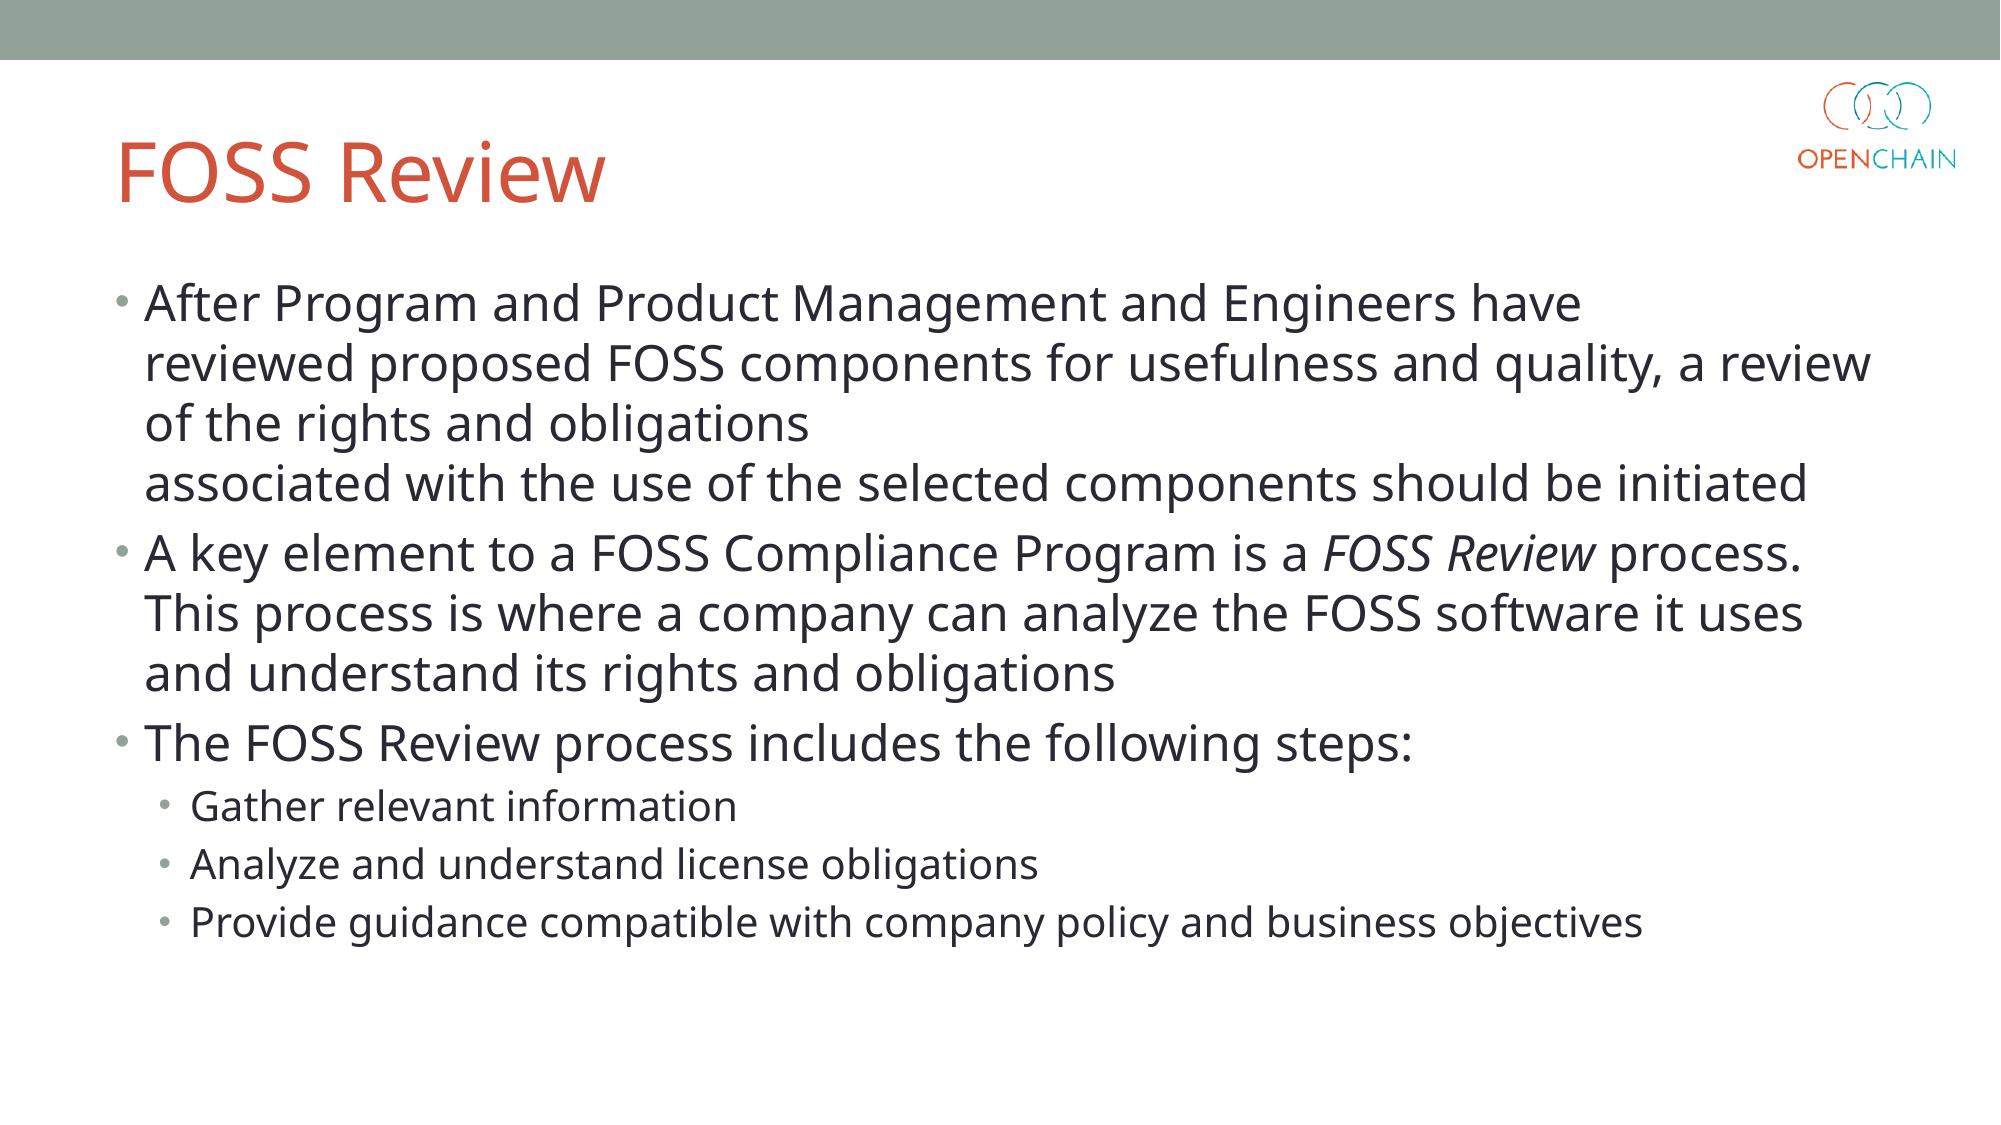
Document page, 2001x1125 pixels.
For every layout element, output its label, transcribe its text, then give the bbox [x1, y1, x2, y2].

text_box After Program and Product Management and Engineers have reviewed proposed FOSS components for usefulness and quality, a review of the rights and obligations associated with the use of the selected components should be initiated A key element to a FOSS Compliance Program is a FOSS Review process. This process is where a company can analyze the FOSS software it uses and understand its rights and obligations The FOSS Review process includes the following steps: Gather relevant information Analyze and understand license obligations Provide guidance compatible with company policy and business objectives [99, 263, 1900, 1064]
text_box FOSS Review [99, 87, 1900, 250]
picture [1798, 82, 1955, 169]
